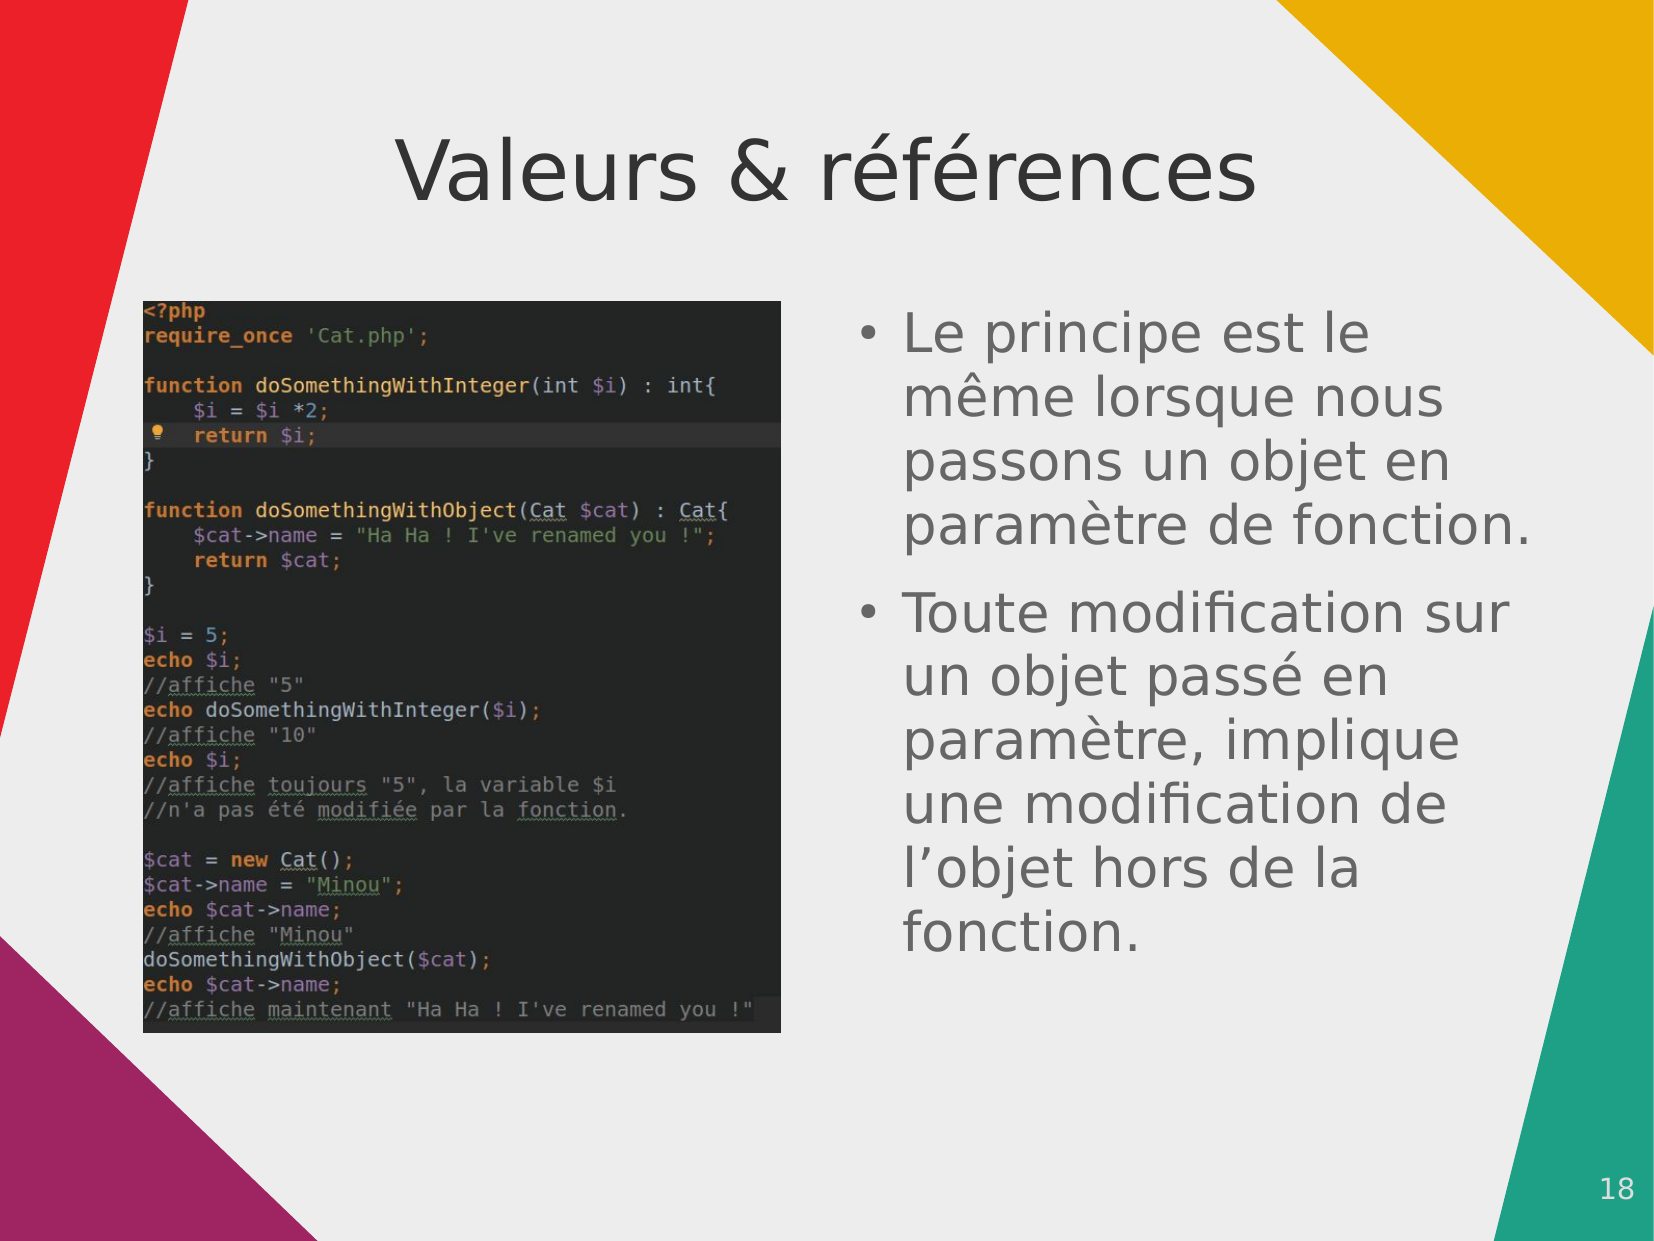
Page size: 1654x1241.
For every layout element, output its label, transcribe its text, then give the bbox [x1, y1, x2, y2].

list Le principe est le même lorsque nous passons un objet en paramètre de fonction. Toute modification sur un objet passé en paramètre, implique une modification de l’objet hors de la fonction. [844, 302, 1540, 1033]
title Valeurs & références [114, 73, 1539, 271]
picture [143, 301, 781, 1033]
